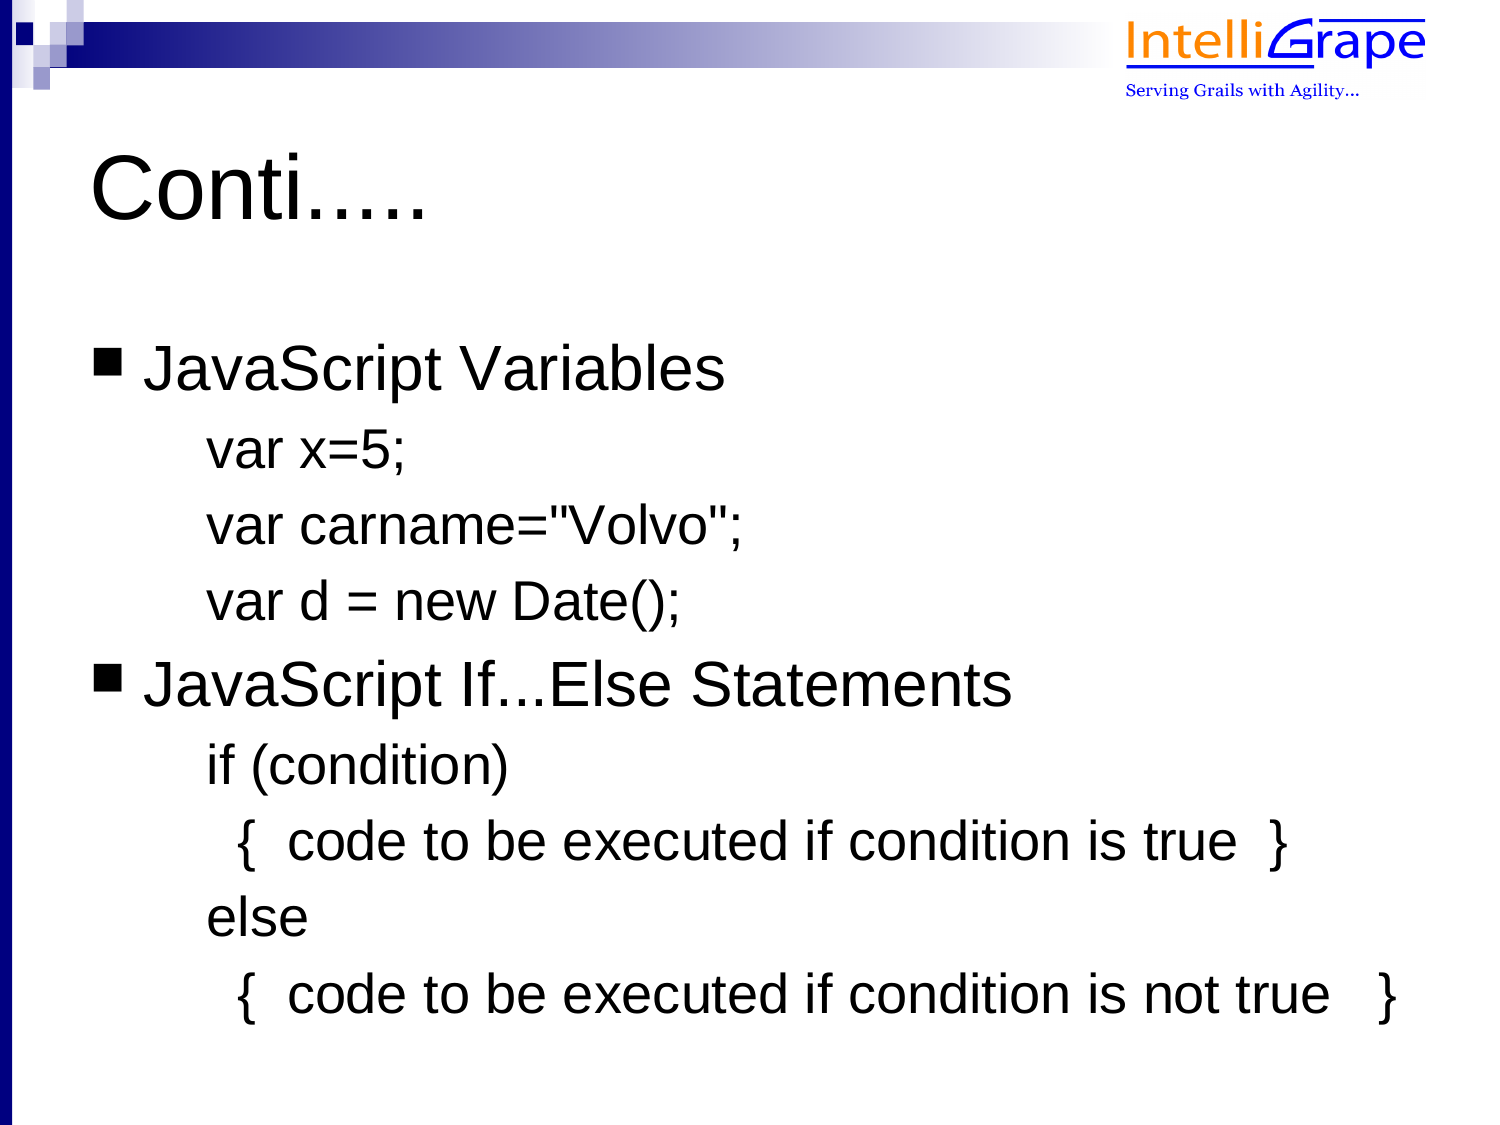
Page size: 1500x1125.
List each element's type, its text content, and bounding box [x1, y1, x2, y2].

picture [1125, 12, 1425, 74]
list JavaScript Variables var x=5; var carname="Volvo"; var d = new Date(); JavaScript If...Else Statements if (condition) { code to be executed if condition is true } else { code to be executed if condition is not true } [75, 324, 1426, 1068]
title Conti..... [75, 74, 1426, 301]
